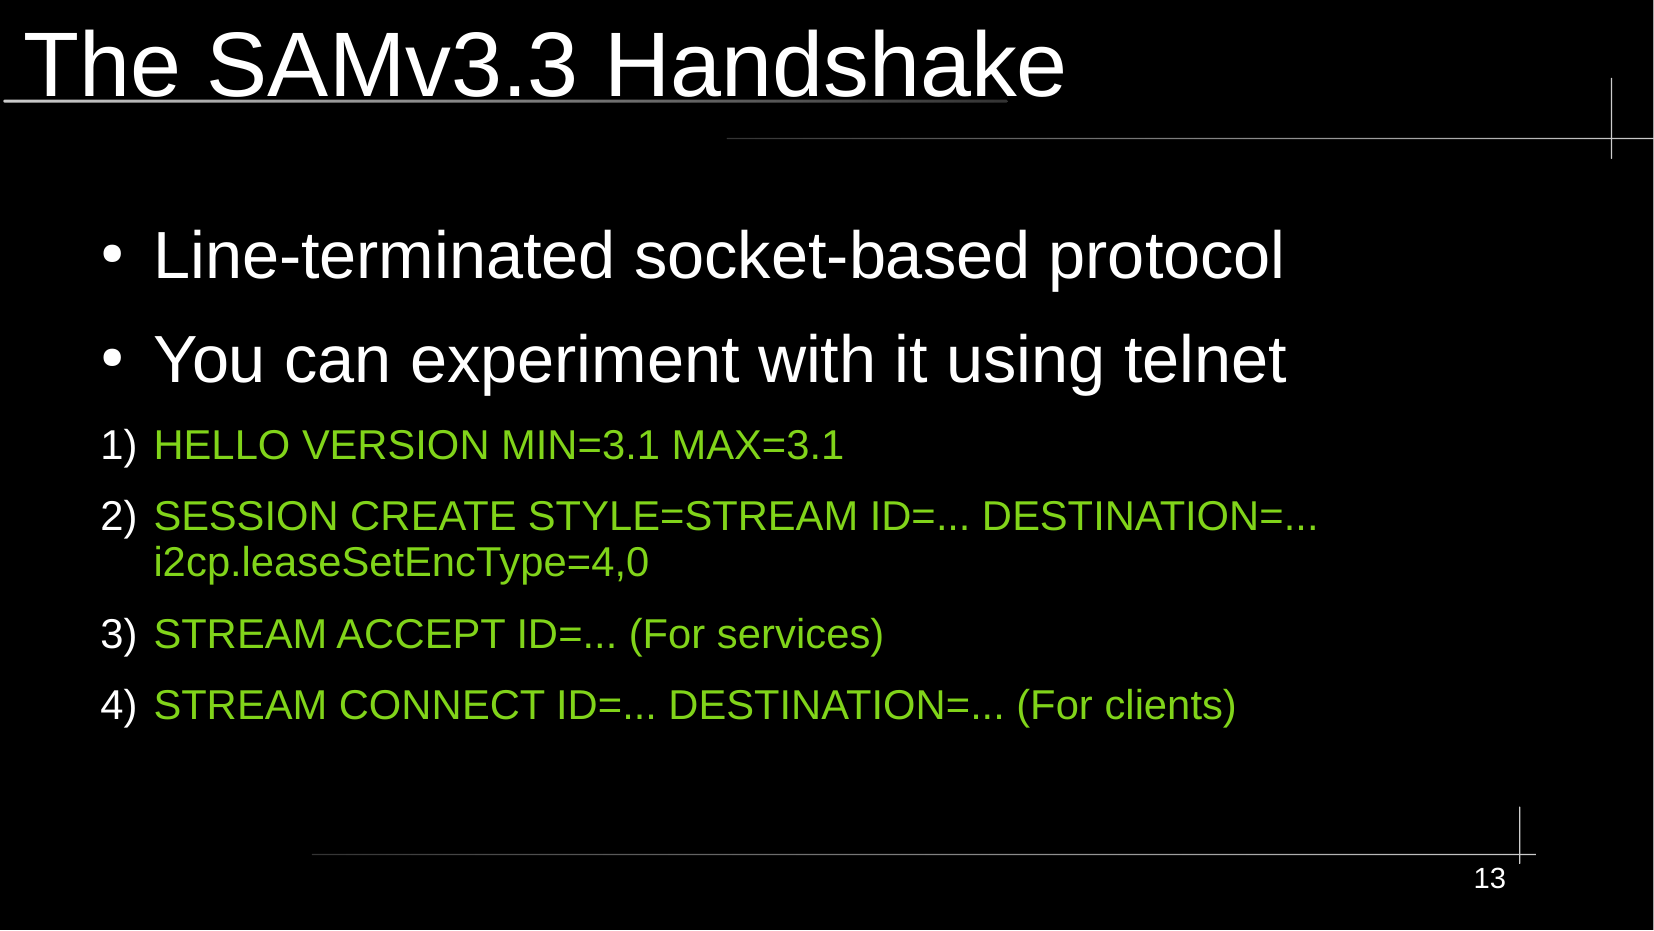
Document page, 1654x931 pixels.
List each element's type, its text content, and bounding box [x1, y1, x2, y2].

list Line-terminated socket-based protocol You can experiment with it using telnet HELLO VERSION MIN=3.1 MAX=3.1 SESSION CREATE STYLE=STREAM ID=... DESTINATION=... i2cp.leaseSetEncType=4,0 STREAM ACCEPT ID=... (For services) STREAM CONNECT ID=... DESTINATION=... (For clients) [82, 217, 1571, 758]
title The SAMv3.3 Handshake [23, 11, 1589, 119]
